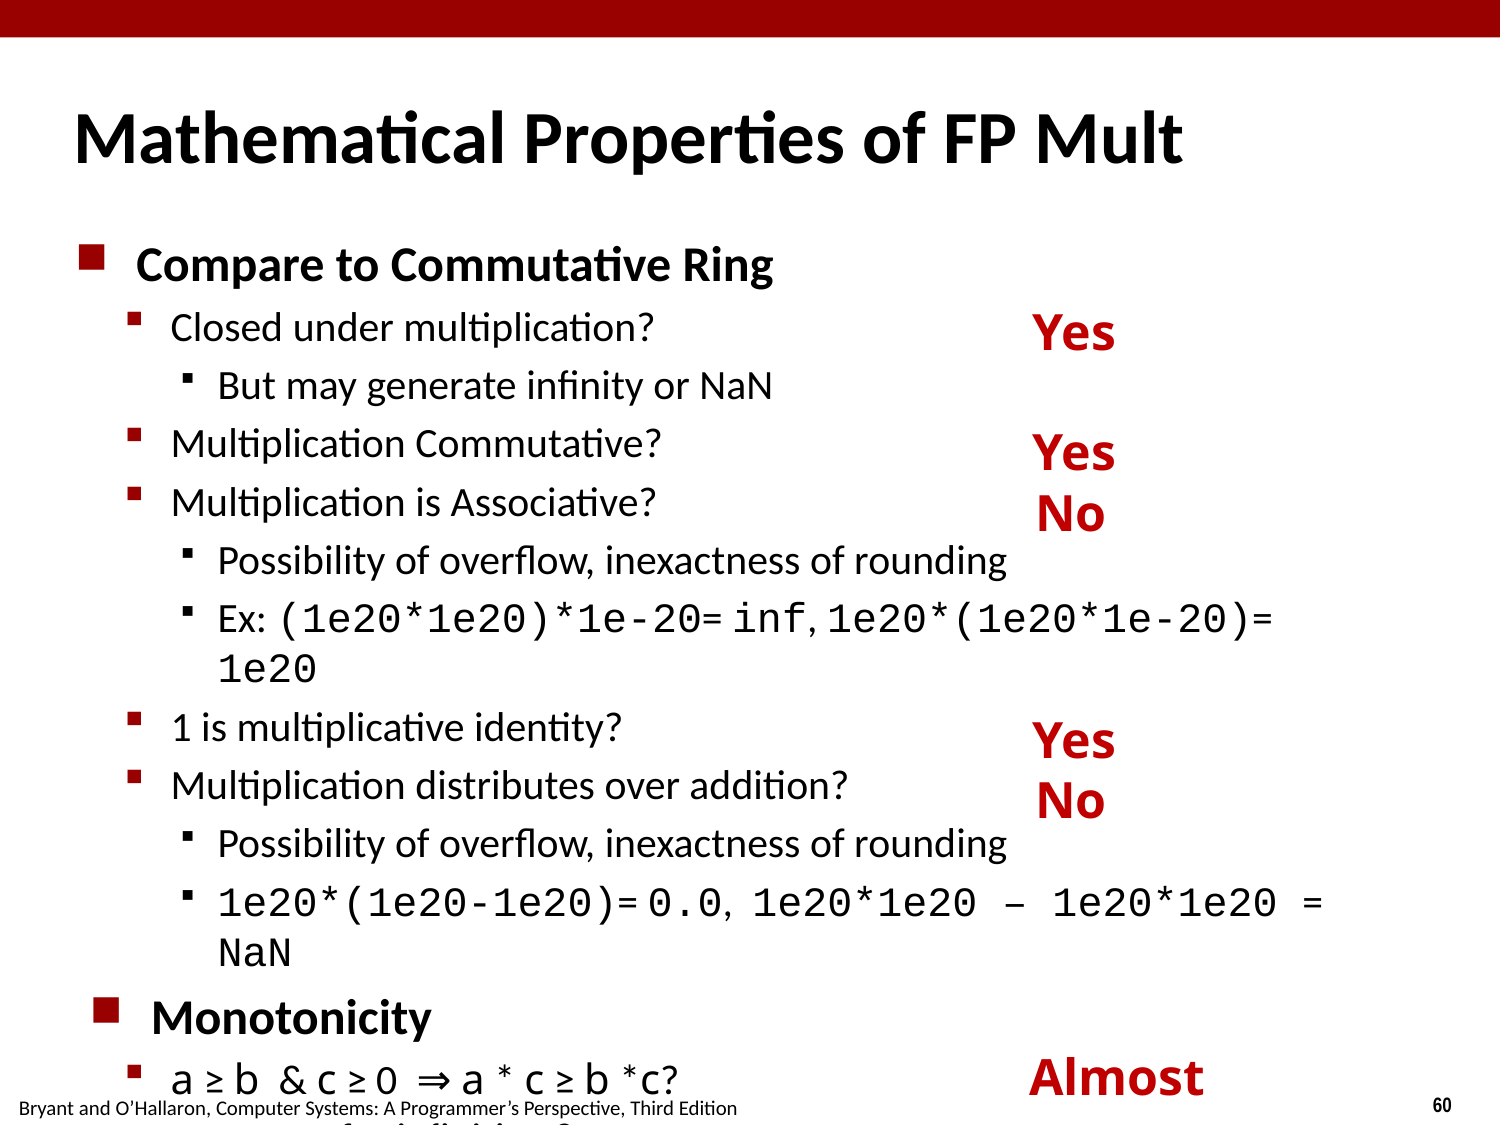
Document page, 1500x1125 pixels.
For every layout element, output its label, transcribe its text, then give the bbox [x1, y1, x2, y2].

text_box Yes [1026, 702, 1123, 775]
list Compare to Commutative Ring Closed under multiplication? But may generate infinity or NaN Multiplication Commutative? Multiplication is Associative? Possibility of overflow, inexactness of rounding Ex: (1e20*1e20)*1e-20= inf, 1e20*(1e20*1e-20)= 1e20 1 is multiplicative identity? Multiplication distributes over addition? Possibility of overflow, inexactness of rounding 1e20*(1e20-1e20)= 0.0, 1e20*1e20 – 1e20*1e20 = NaN Monotonicity a ≥ b & c ≥ 0 ⇒ a * c ≥ b *c? Except for infinities & NaNs [65, 223, 1361, 1040]
title Mathematical Properties of FP Mult [58, 71, 1304, 197]
text_box Almost [1023, 1039, 1213, 1113]
text_box Yes [1026, 293, 1123, 367]
text_box No [1028, 762, 1114, 836]
text_box No [1028, 474, 1114, 548]
text_box Yes [1026, 413, 1123, 487]
